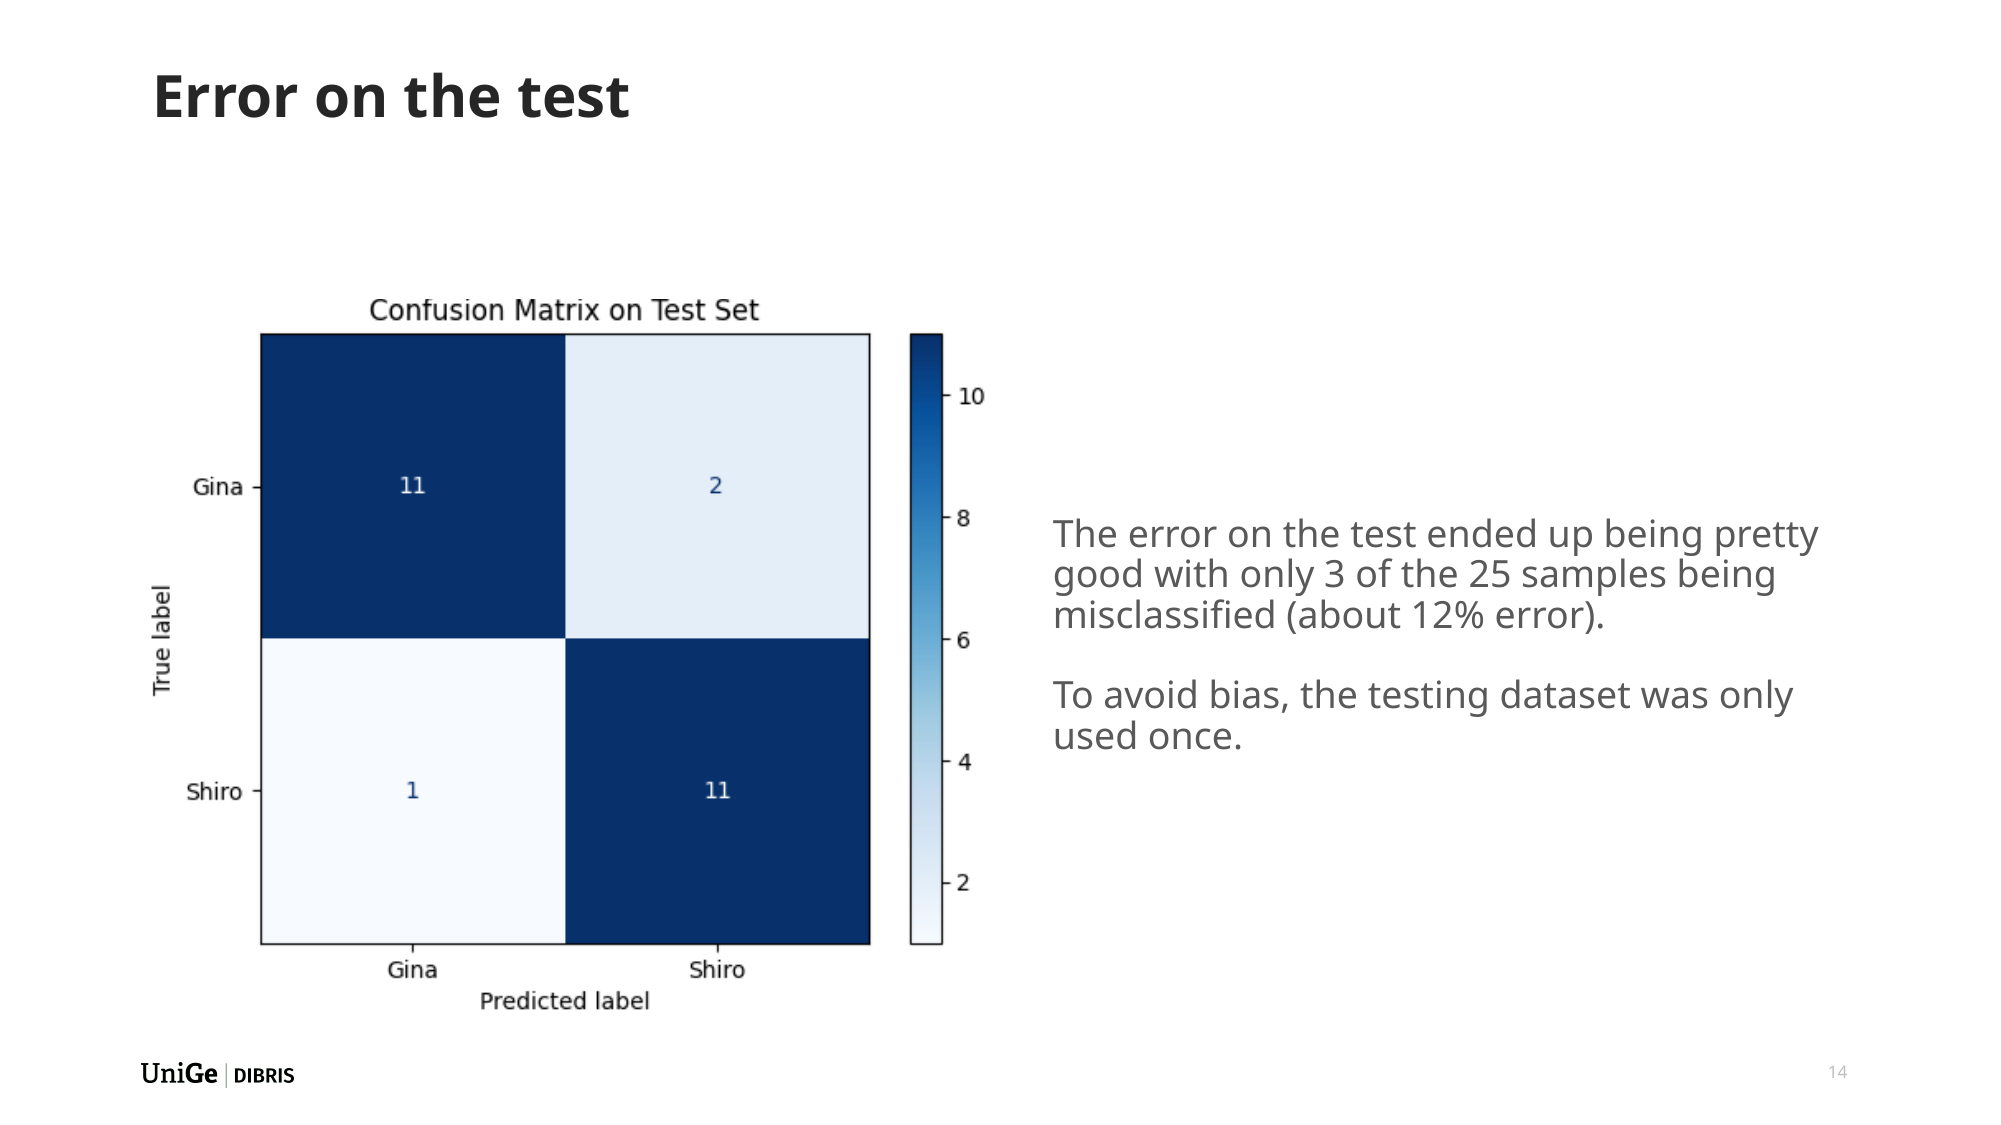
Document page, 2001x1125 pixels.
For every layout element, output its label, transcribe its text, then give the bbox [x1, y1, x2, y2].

slide_number 1 [1412, 1042, 1863, 1103]
list The error on the test ended up being pretty good with only 3 of the 25 samples being misclassified (about 12% error). To avoid bias, the testing dataset was only used once. [1037, 299, 1863, 1014]
picture [137, 299, 1001, 1014]
picture [141, 1062, 294, 1088]
title Error on the test [137, 59, 1863, 223]
